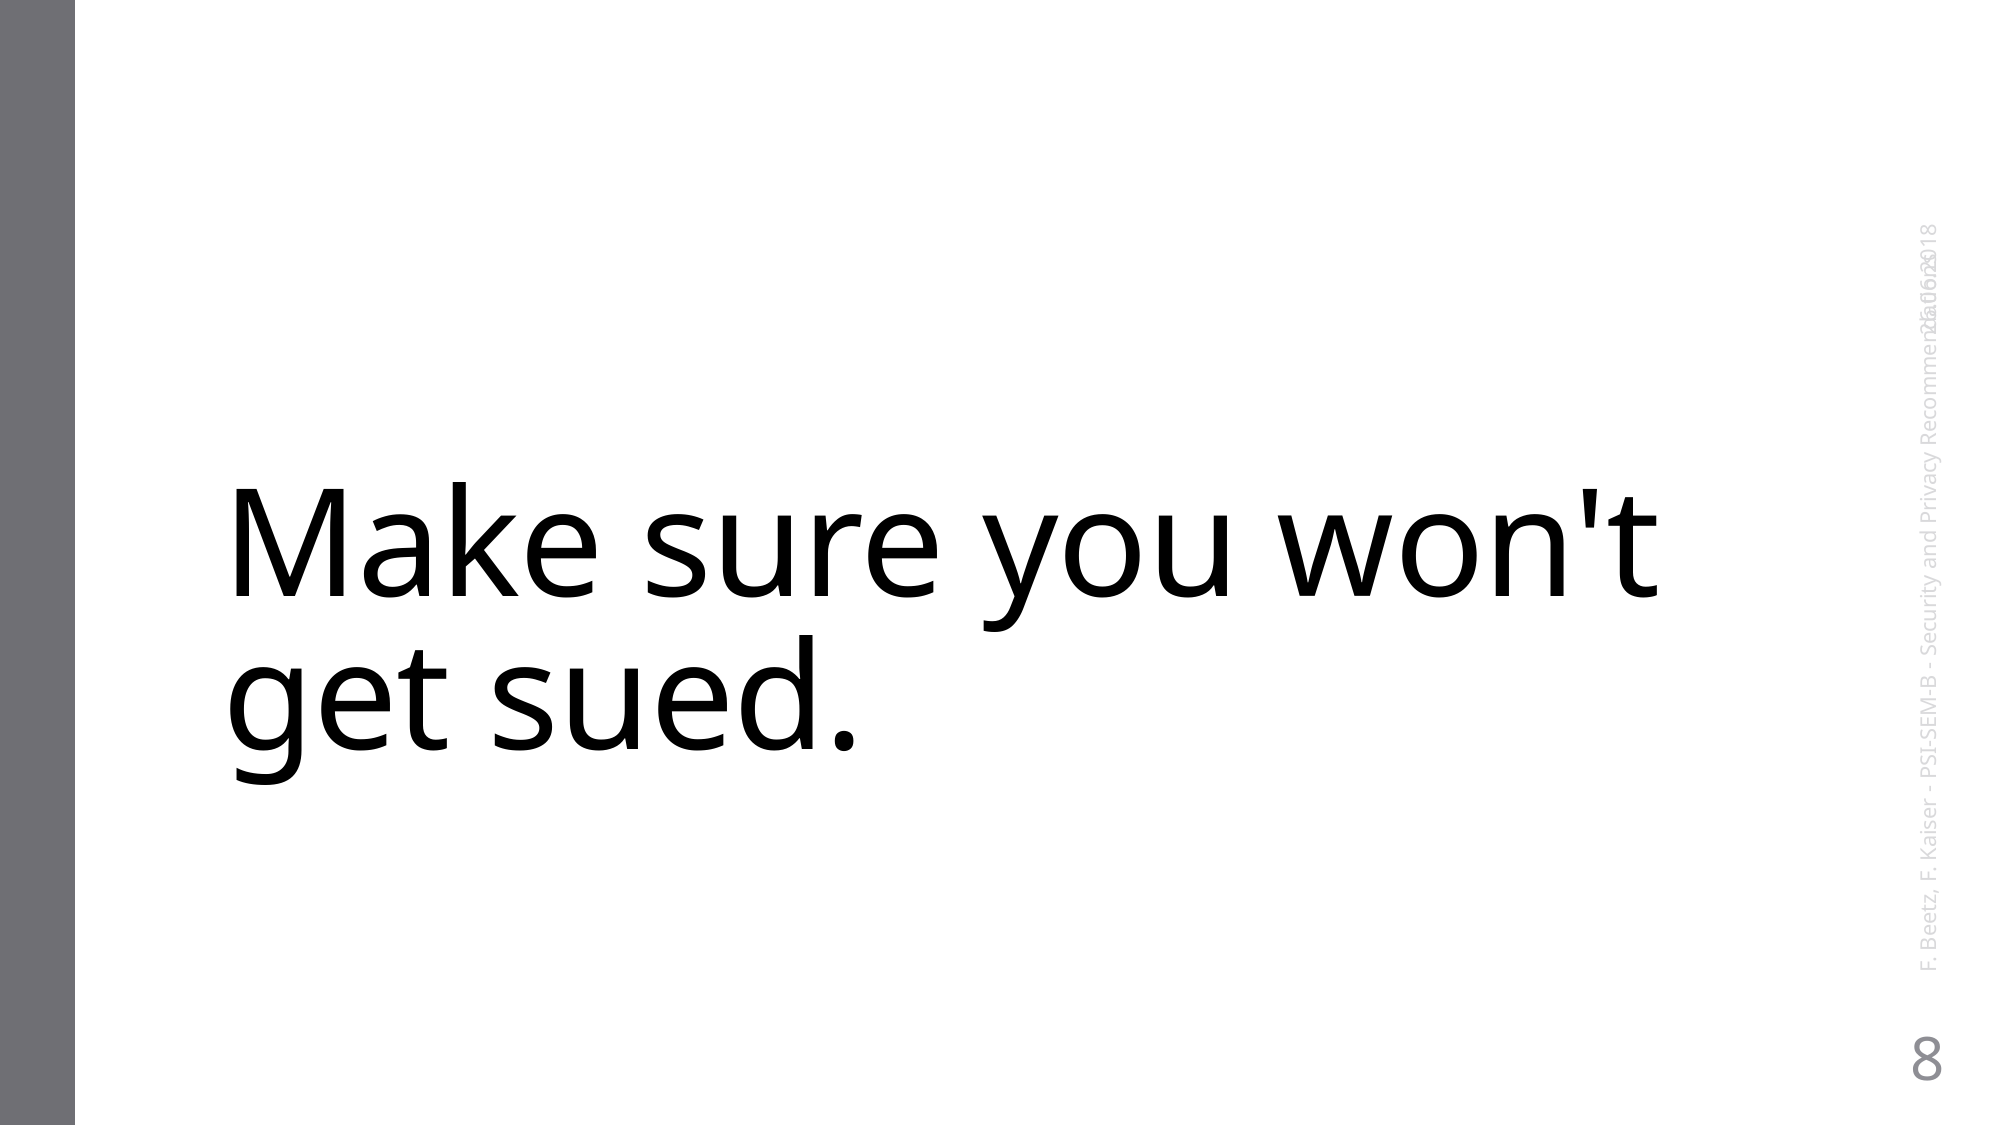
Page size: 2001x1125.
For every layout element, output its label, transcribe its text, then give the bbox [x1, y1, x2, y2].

slide_number 9 [1852, 1012, 2000, 1110]
footer F. Beetz, F. Kaiser - PSI-SEM-B - Security and Privacy Recommendations [1897, 37, 1958, 988]
title Make sure you won't get sued. [206, 124, 1752, 788]
